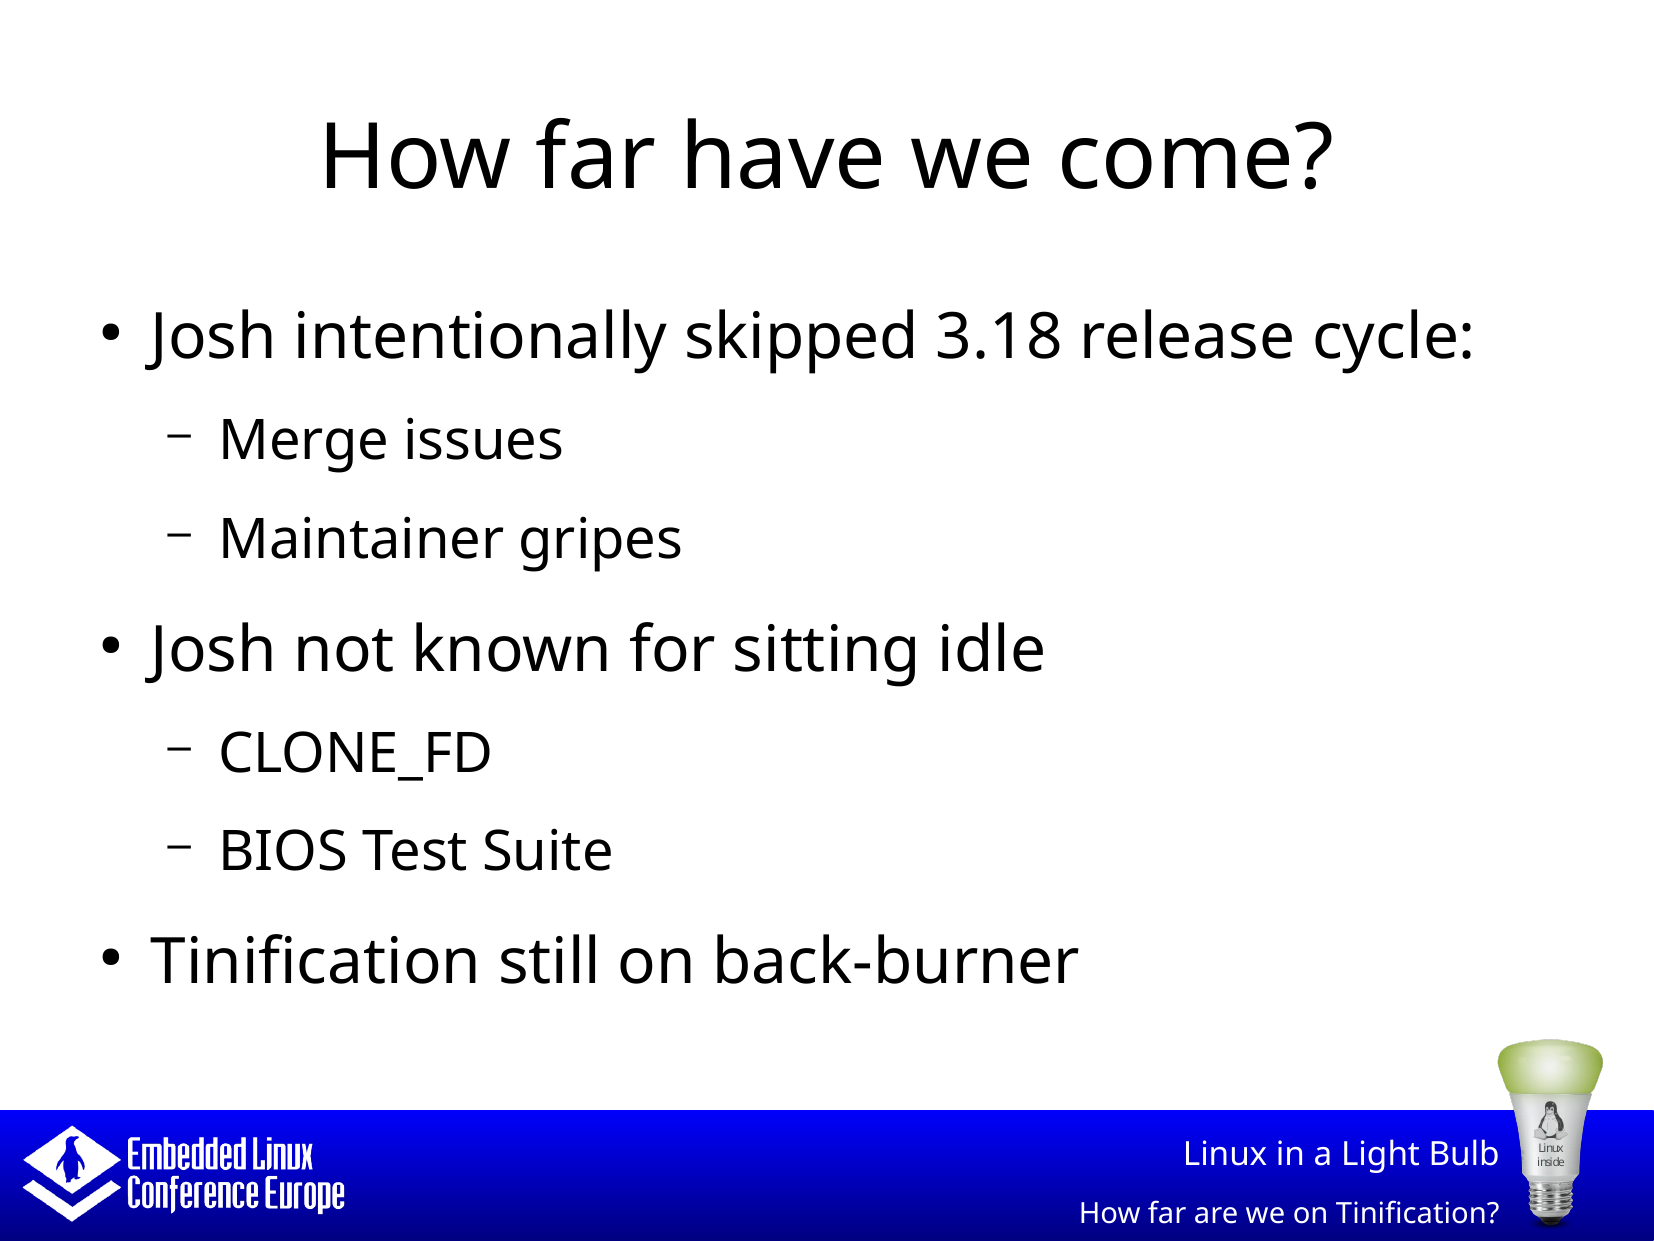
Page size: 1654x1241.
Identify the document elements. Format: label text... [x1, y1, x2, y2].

picture [18, 1120, 349, 1226]
list Josh intentionally skipped 3.18 release cycle: Merge issues Maintainer gripes Josh not known for sitting idle CLONE_FD BIOS Test Suite Tinification still on back-burner [82, 290, 1571, 1010]
title How far have we come? [82, 49, 1571, 257]
